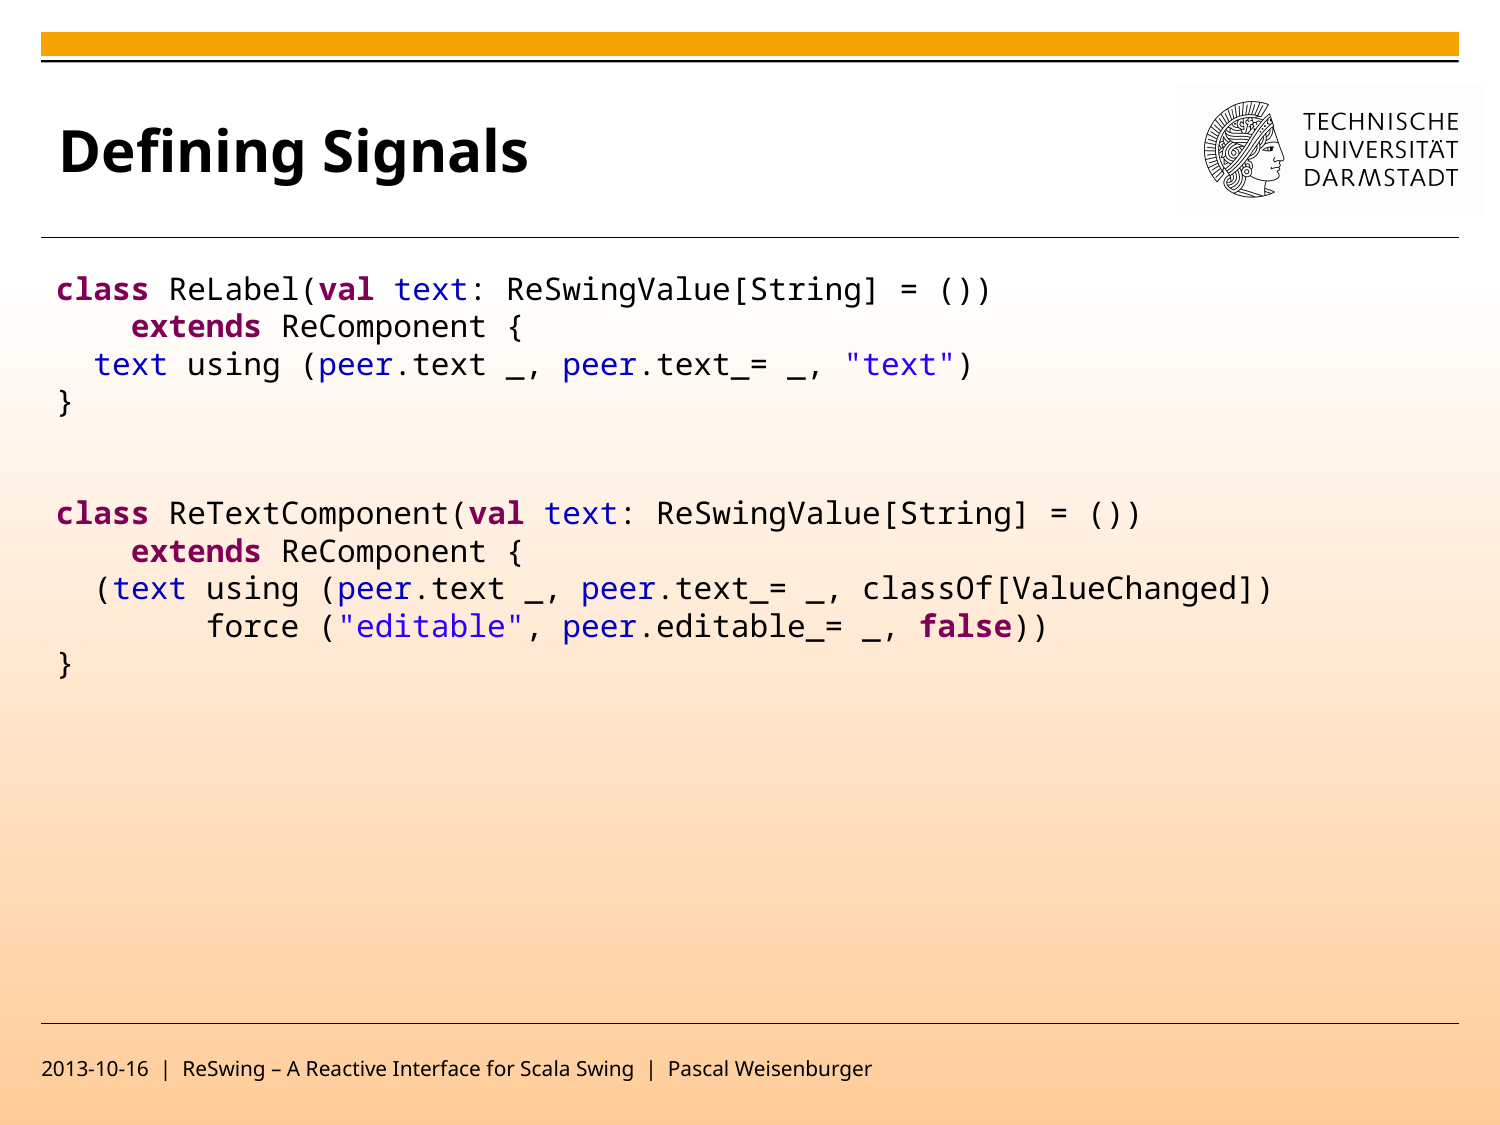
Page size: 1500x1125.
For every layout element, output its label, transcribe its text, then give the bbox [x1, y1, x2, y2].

picture [1187, 84, 1484, 215]
title Defining Signals [58, 80, 1187, 218]
list class ReLabel(val text: ReSwingValue[String] = ()) extends ReComponent { text using (peer.text _, peer.text_= _, "text") } class ReTextComponent(val text: ReSwingValue[String] = ()) extends ReComponent { (text using (peer.text _, peer.text_= _, classOf[ValueChanged]) force ("editable", peer.editable_= _, false)) } [41, 261, 1459, 914]
